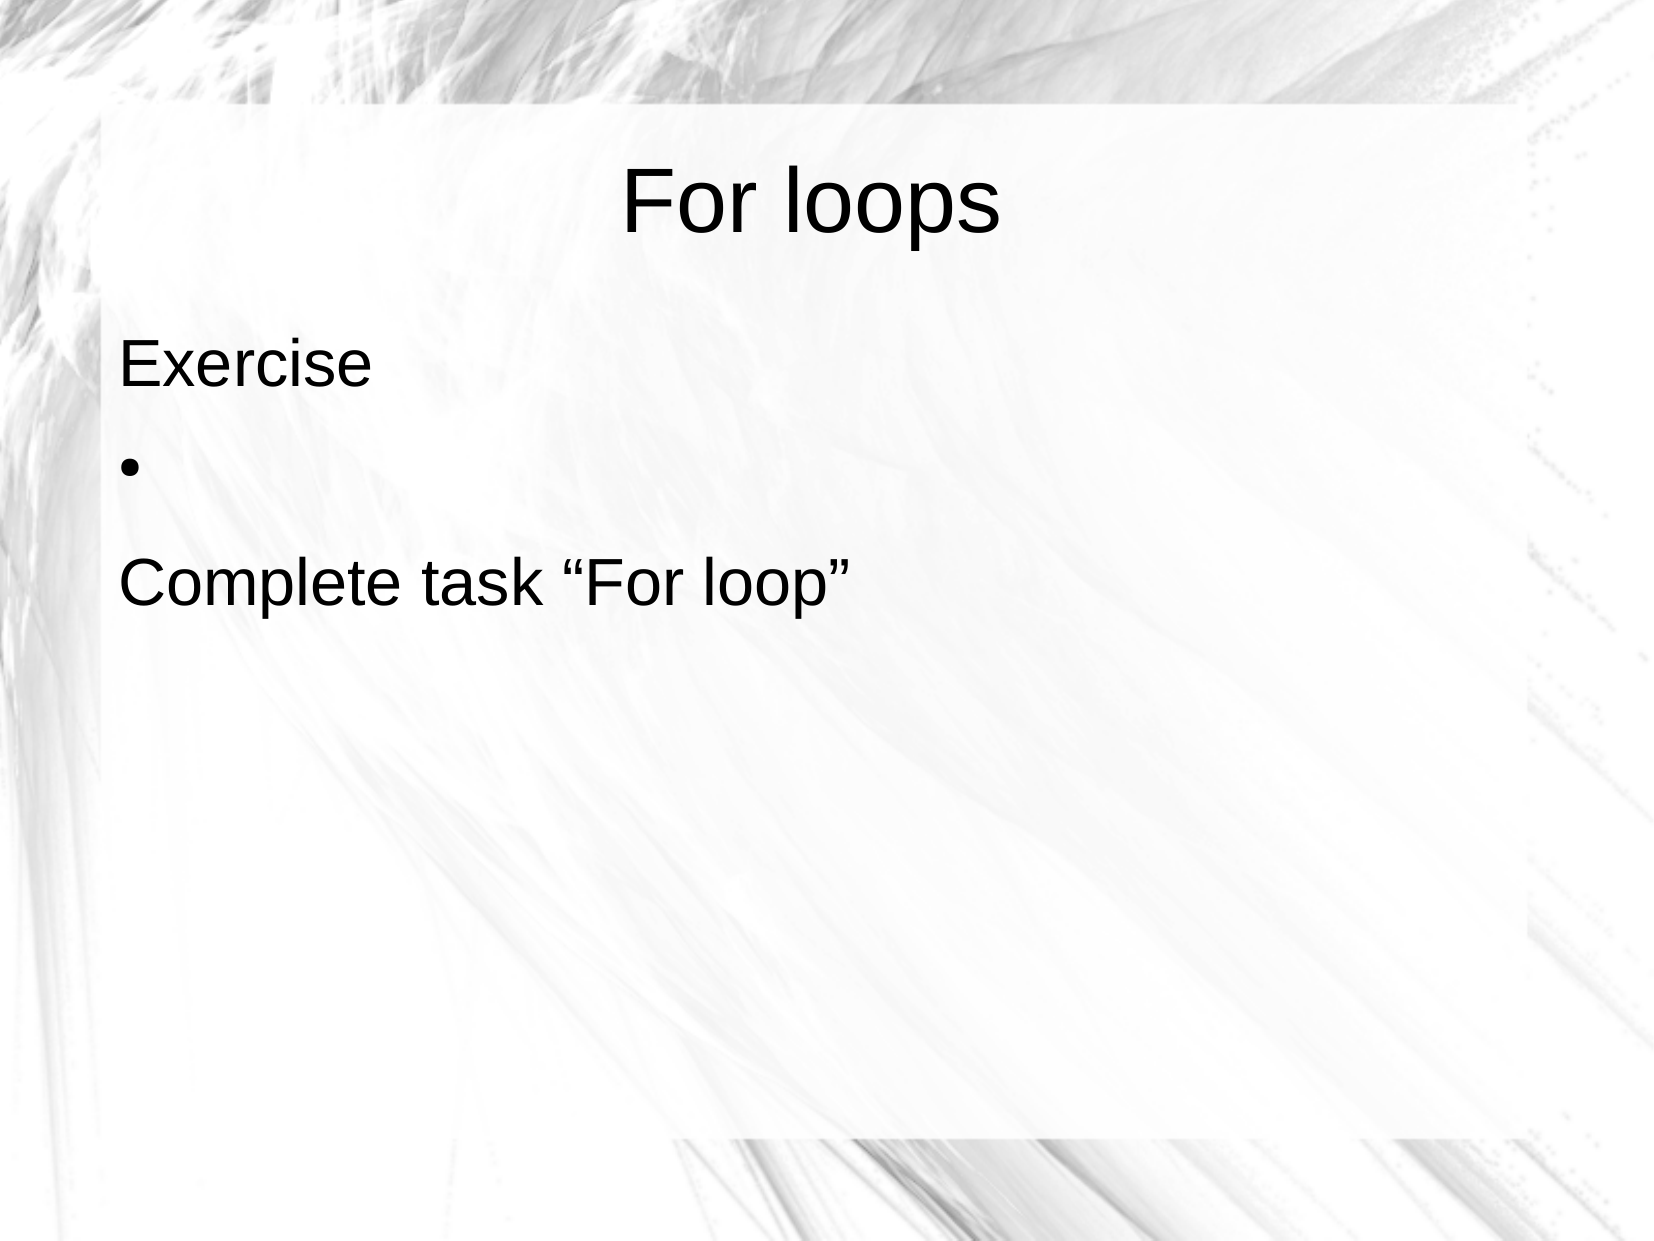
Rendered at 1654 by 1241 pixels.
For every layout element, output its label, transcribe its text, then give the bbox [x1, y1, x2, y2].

list Exercise Complete task “For loop” [118, 319, 1571, 945]
title For loops [118, 112, 1506, 281]
